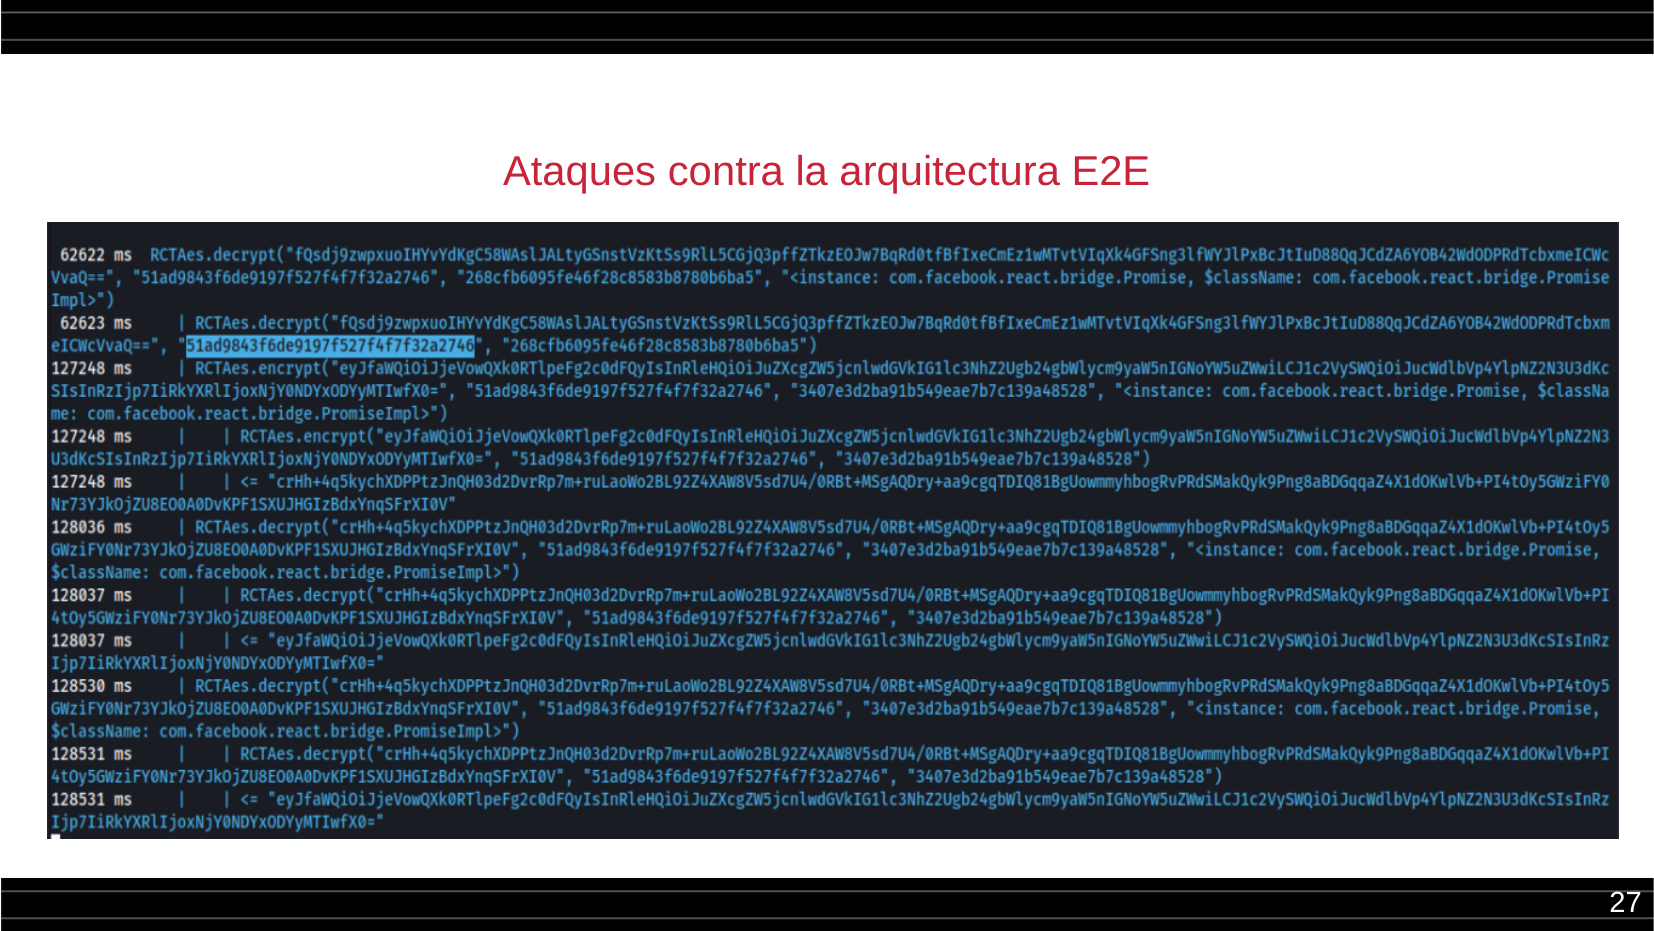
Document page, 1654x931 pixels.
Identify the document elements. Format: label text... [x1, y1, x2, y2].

picture [1, 0, 1654, 54]
picture [1, 878, 1654, 931]
picture [47, 222, 1619, 839]
title Ataques contra la arquitectura E2E [82, 92, 1571, 222]
